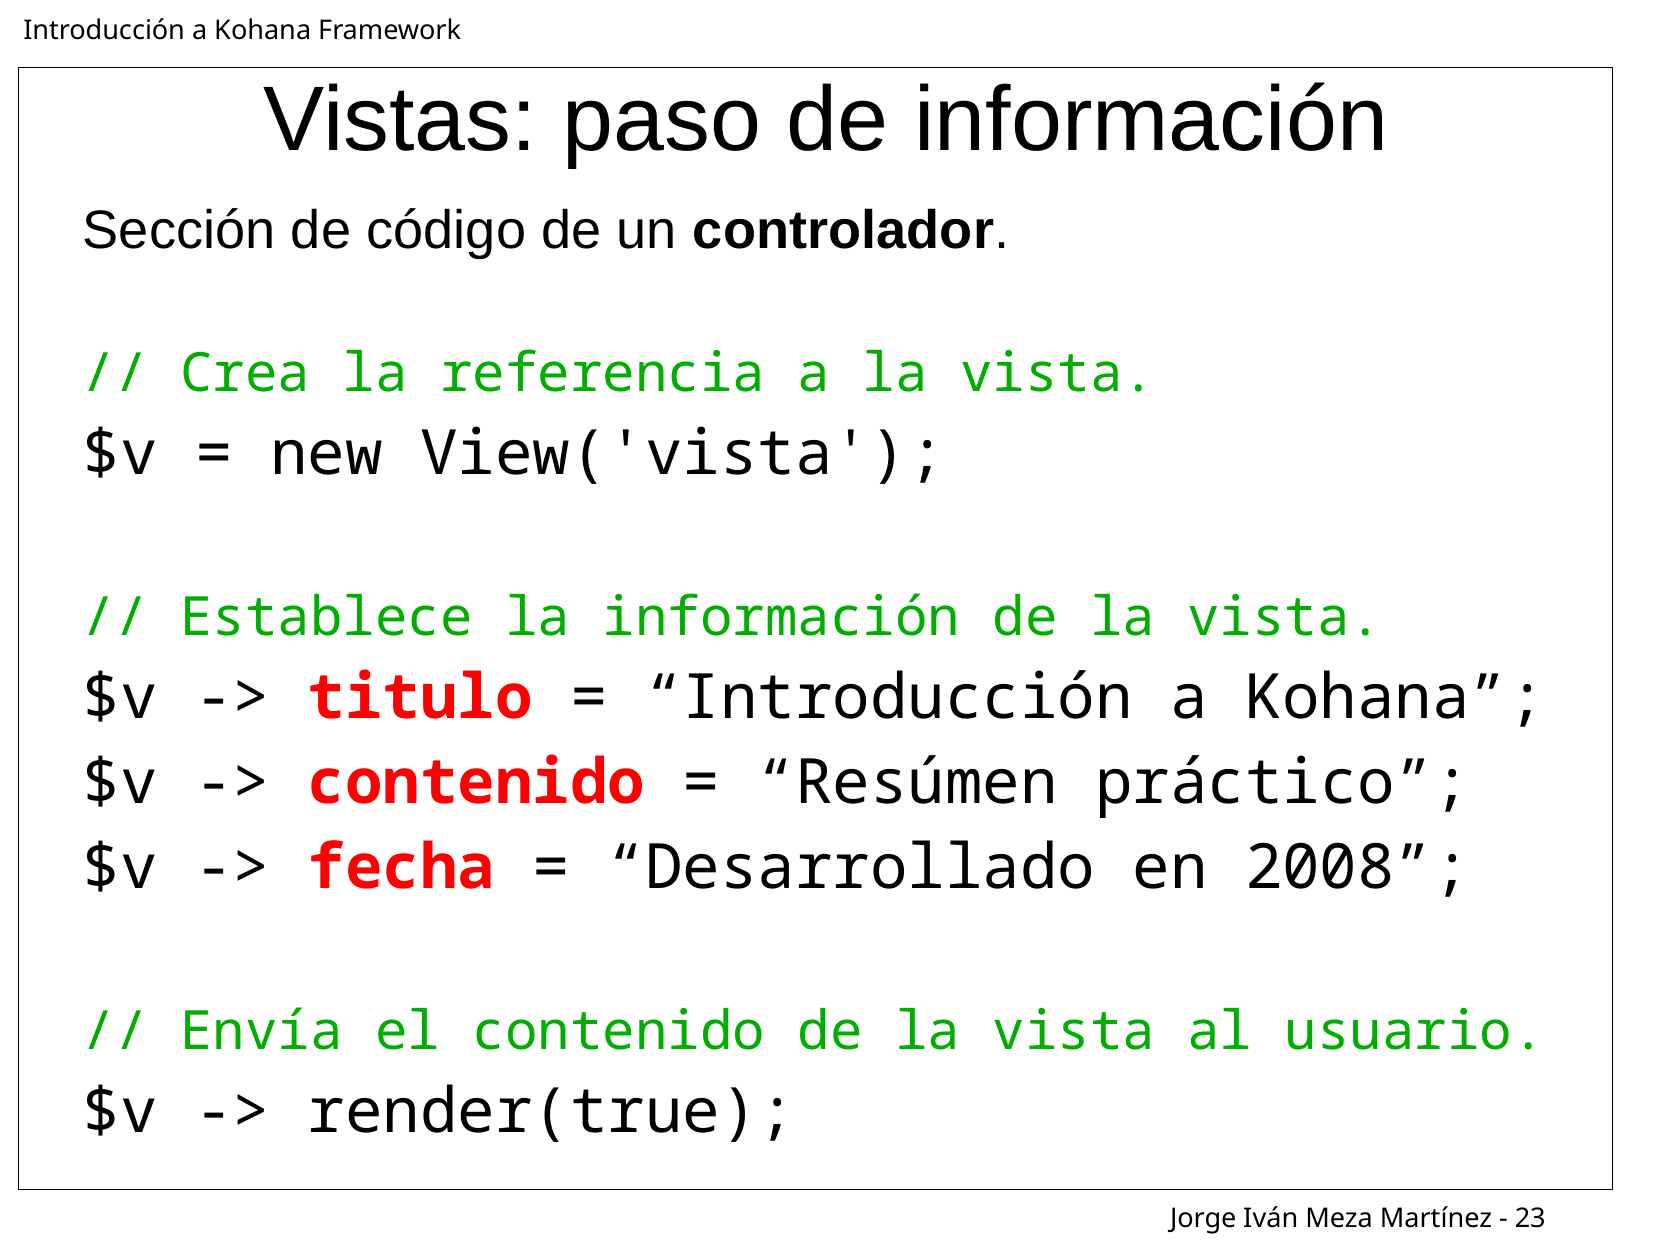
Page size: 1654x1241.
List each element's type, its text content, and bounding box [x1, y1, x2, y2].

title Vistas: paso de información [82, 56, 1571, 181]
subtitle Sección de código de un controlador. // Crea la referencia a la vista. $v = new View('vista'); // Establece la información de la vista. $v -> titulo = “Introducción a Kohana”; $v -> contenido = “Resúmen práctico”; $v -> fecha = “Desarrollado en 2008”; // Envía el contenido de la vista al usuario. $v -> render(true); [82, 194, 1571, 1156]
